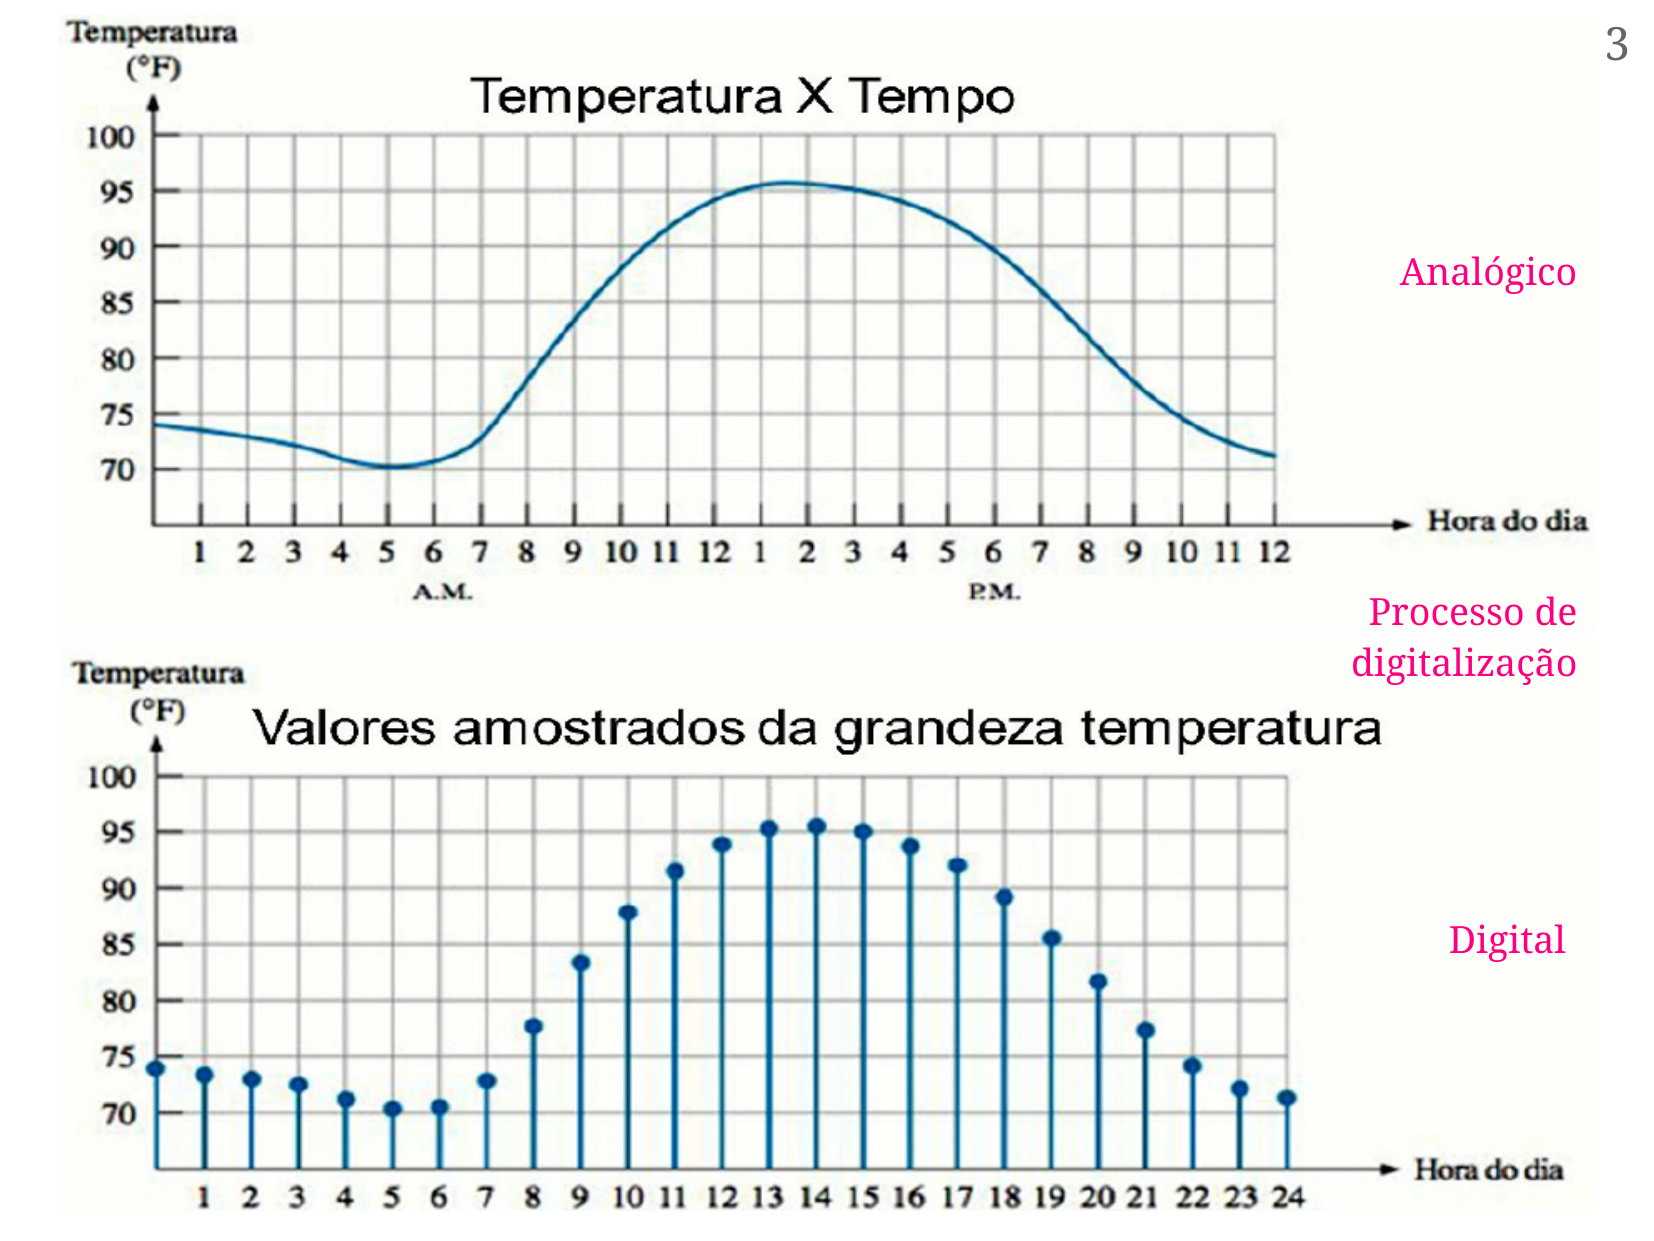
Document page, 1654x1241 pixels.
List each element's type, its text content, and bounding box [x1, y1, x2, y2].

text_box Digital [1432, 904, 1584, 975]
text_box Processo de digitalização [1210, 575, 1595, 697]
text_box Analógico [1382, 236, 1595, 307]
picture [59, 15, 1595, 1211]
